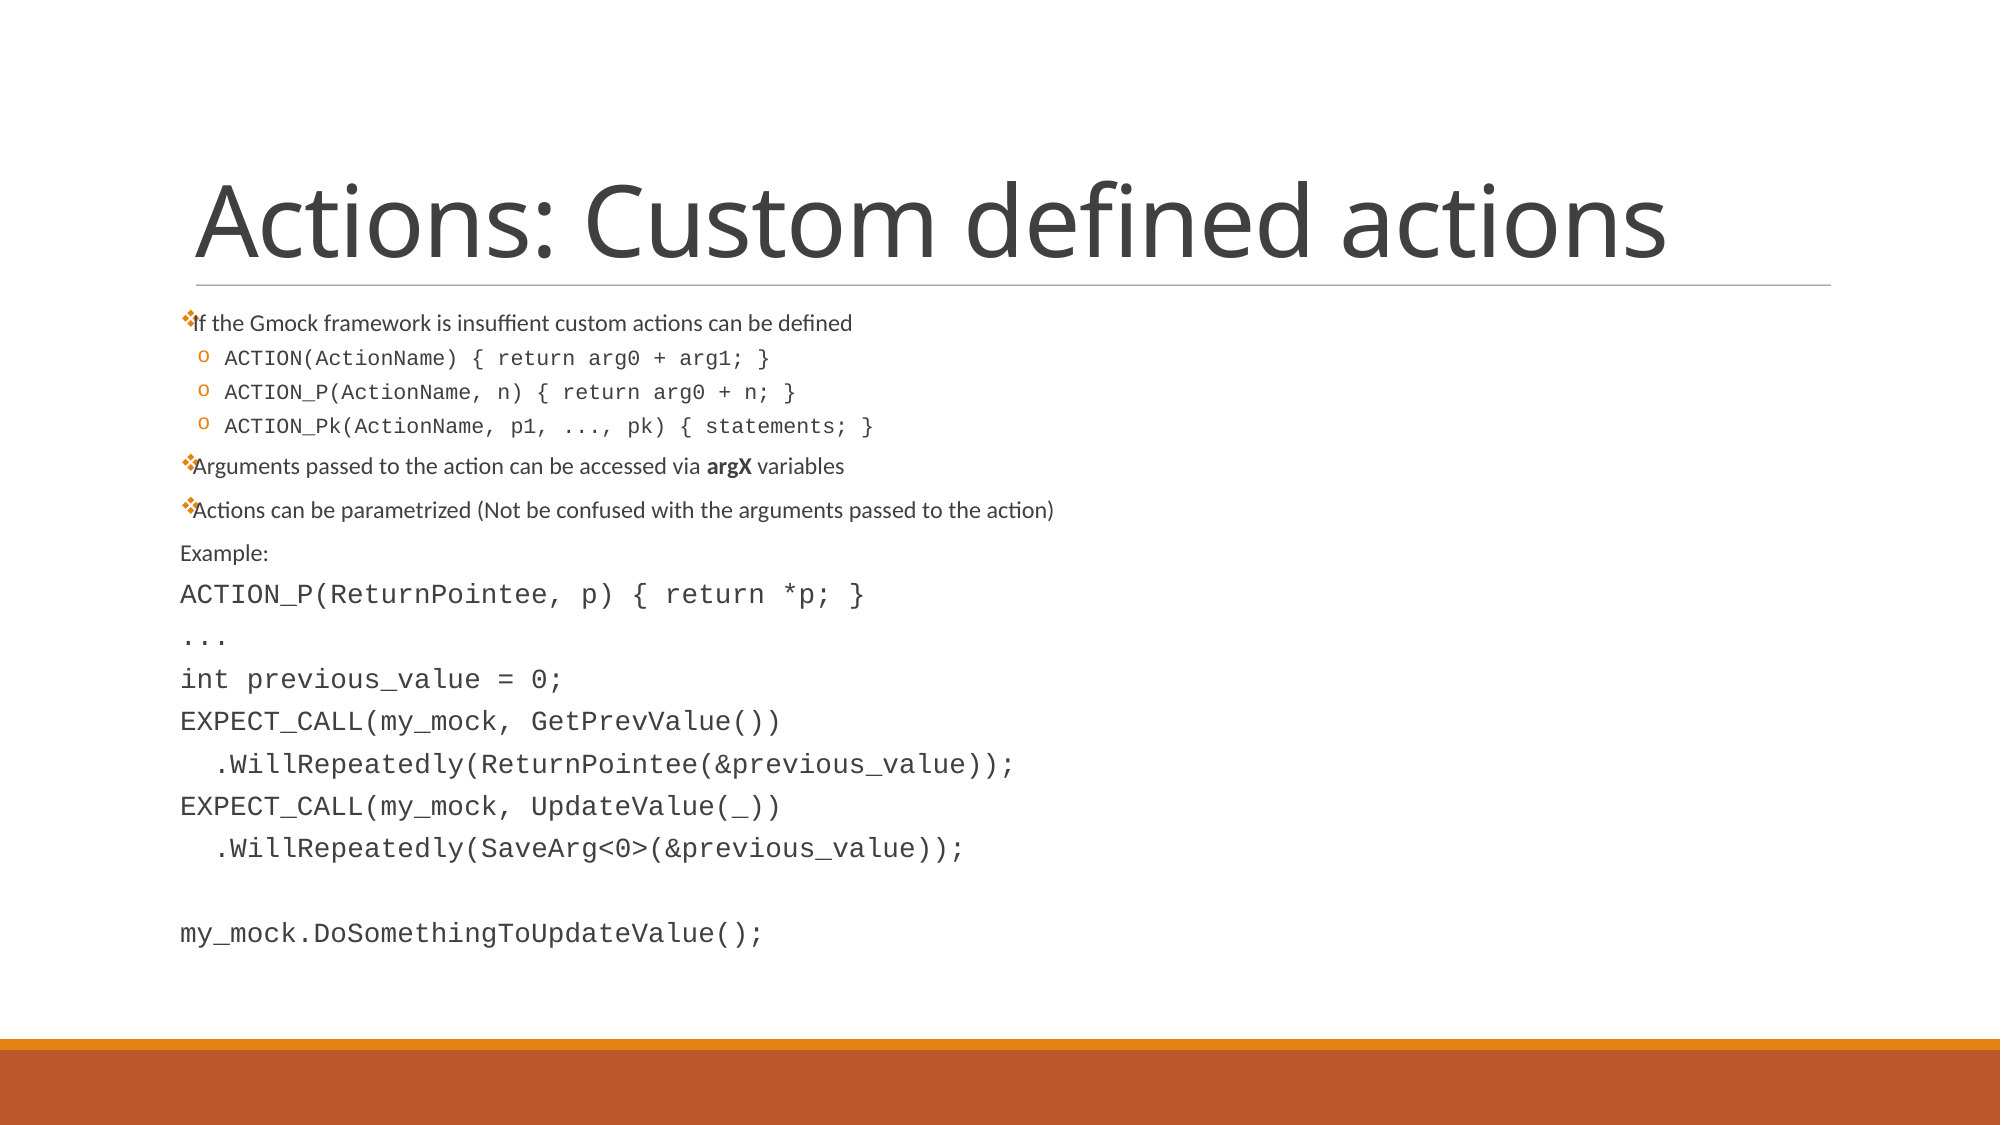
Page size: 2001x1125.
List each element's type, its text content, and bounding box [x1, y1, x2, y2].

title Actions: Custom defined actions [180, 47, 1830, 285]
list If the Gmock framework is insuffient custom actions can be defined ACTION(ActionName) { return arg0 + arg1; } ACTION_P(ActionName, n) { return arg0 + n; } ACTION_Pk(ActionName, p1, ..., pk) { statements; } Arguments passed to the action can be accessed via argX variables Actions can be parametrized (Not be confused with the arguments passed to the action) Example: ACTION_P(ReturnPointee, p) { return *p; } ... int previous_value = 0; EXPECT_CALL(my_mock, GetPrevValue()) .WillRepeatedly(ReturnPointee(&previous_value)); EXPECT_CALL(my_mock, UpdateValue(_)) .WillRepeatedly(SaveArg<0>(&previous_value)); my_mock.DoSomethingToUpdateValue(); [180, 302, 1830, 963]
